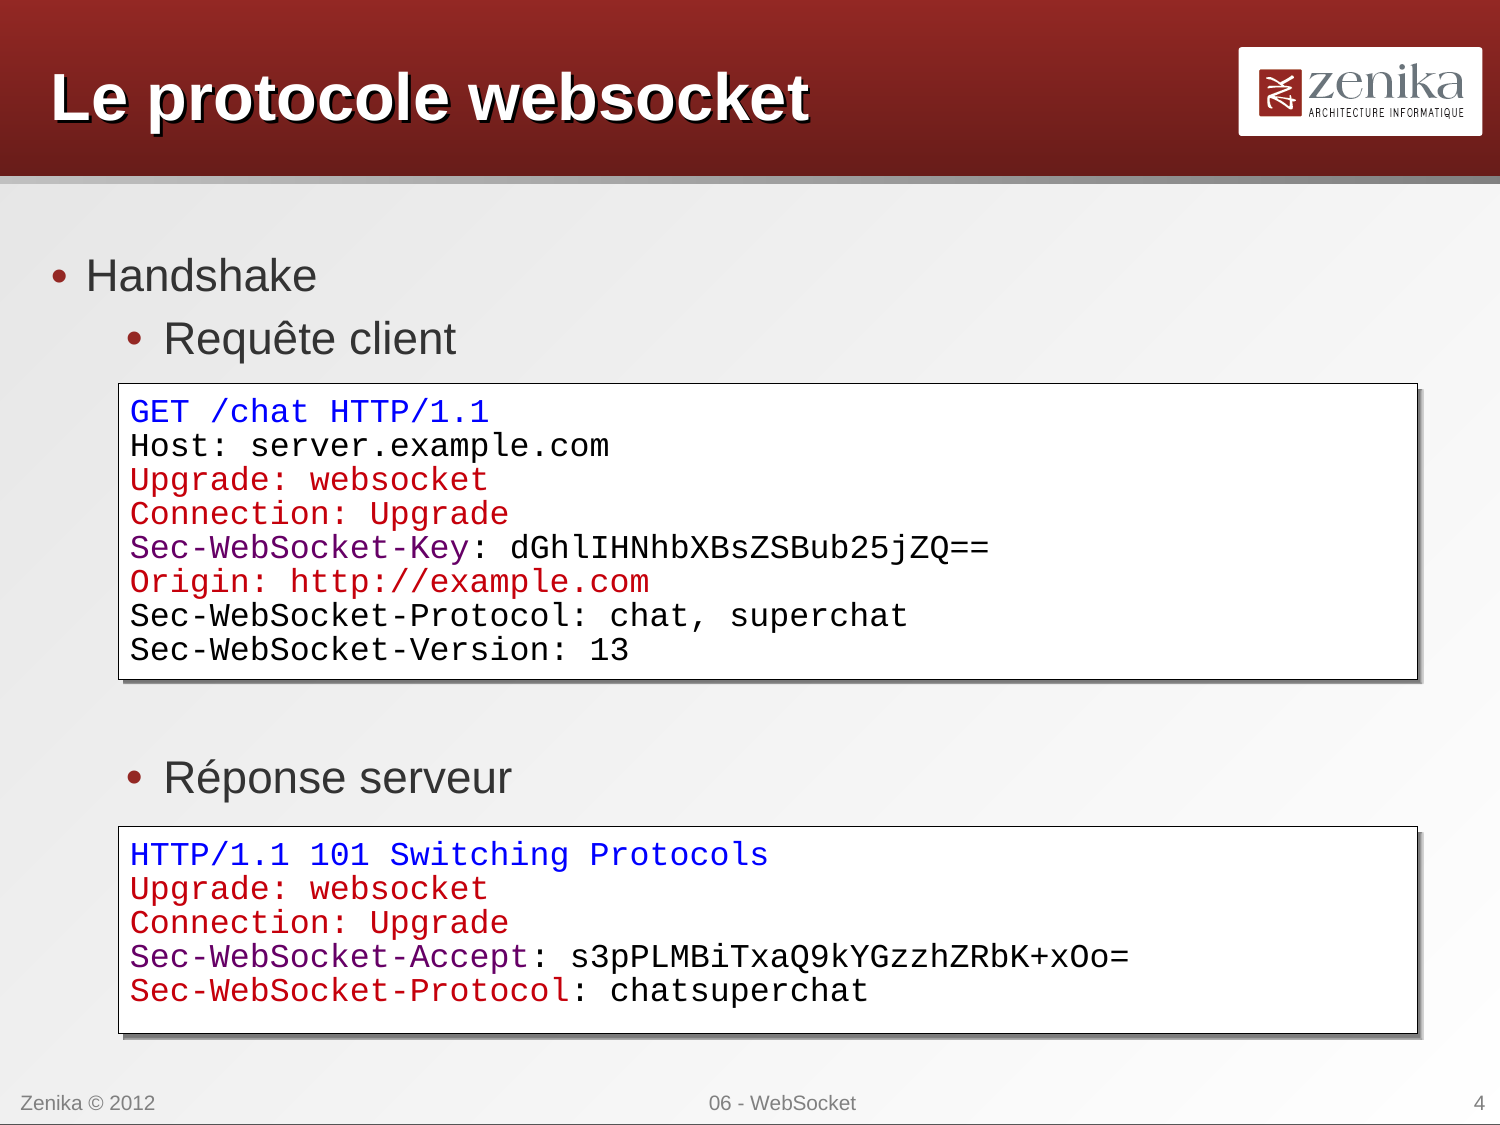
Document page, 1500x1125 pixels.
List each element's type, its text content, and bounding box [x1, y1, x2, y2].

text_box GET /chat HTTP/1.1 Host: server.example.com Upgrade: websocket Connection: Upgrade Sec-WebSocket-Key: dGhlIHNhbXBsZSBub25jZQ== Origin: http://example.com Sec-WebSocket-Protocol: chat, superchat Sec-WebSocket-Version: 13 [118, 383, 1418, 680]
text_box HTTP/1.1 101 Switching Protocols Upgrade: websocket Connection: Upgrade Sec-WebSocket-Accept: s3pPLMBiTxaQ9kYGzzhZRbK+xOo= Sec-WebSocket-Protocol: chatsuperchat [118, 826, 1418, 1034]
title Le protocole websocket [50, 15, 1206, 180]
list Handshake Requête client Réponse serveur [50, 249, 1435, 1079]
picture [1257, 58, 1464, 125]
